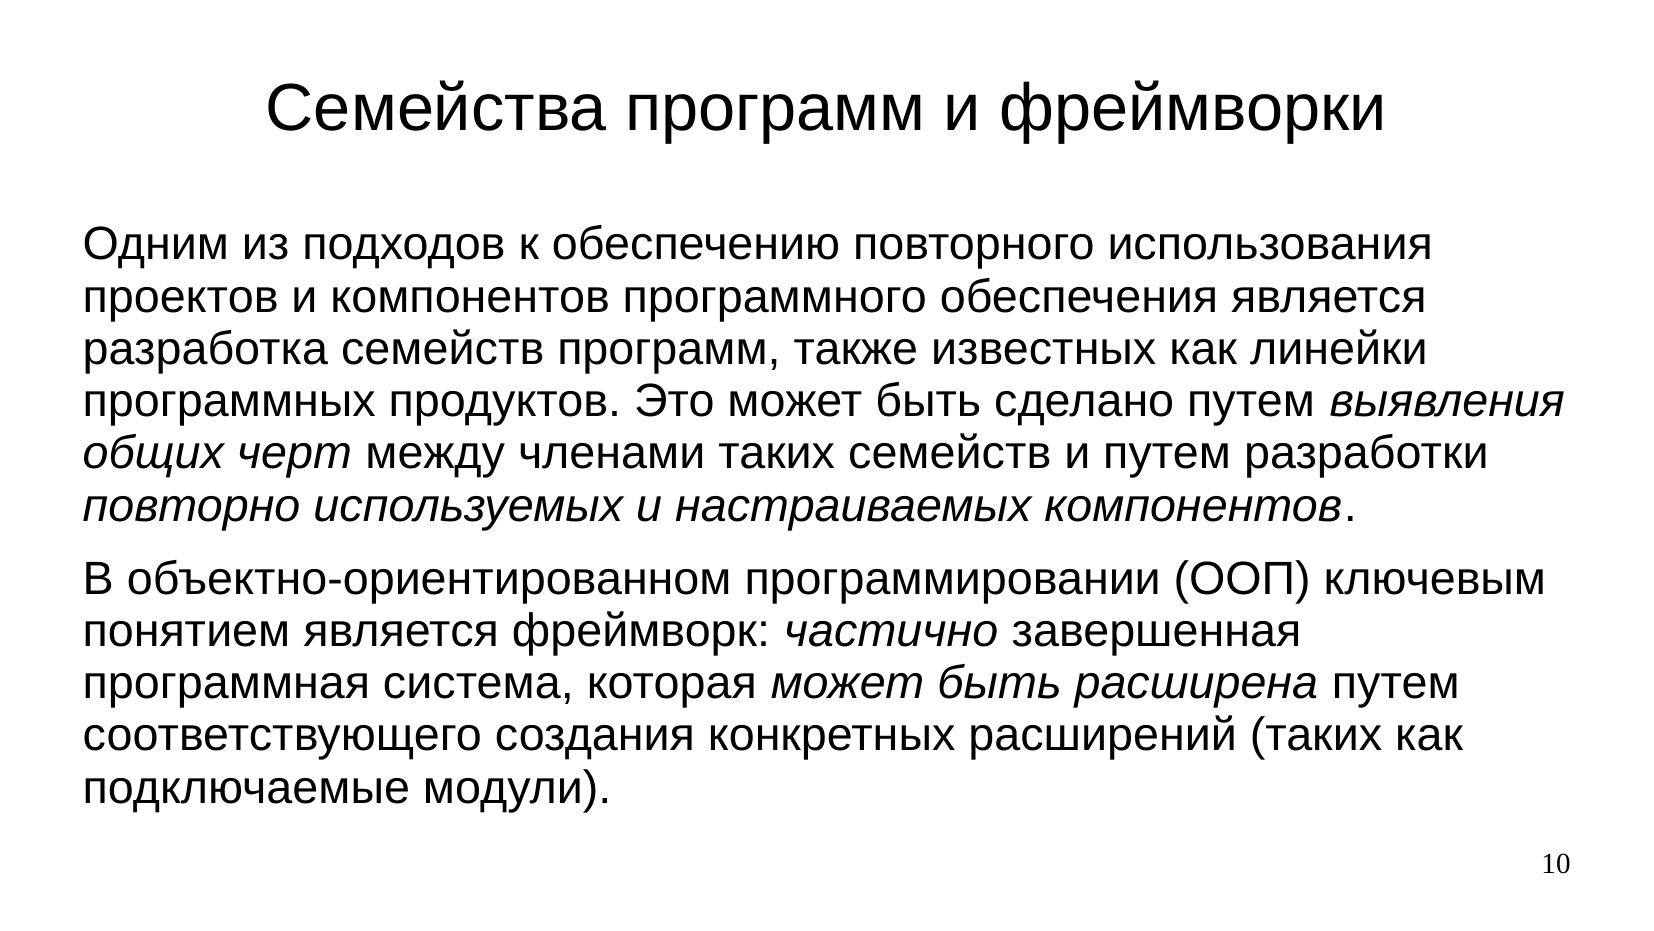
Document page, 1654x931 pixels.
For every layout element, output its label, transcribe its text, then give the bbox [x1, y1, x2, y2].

title Семейства программ и фреймворки [82, 66, 1571, 148]
list Одним из подходов к обеспечению повторного использования проектов и компонентов программного обеспечения является разработка семейств программ, также известных как линейки программных продуктов. Это может быть сделано путем выявления общих черт между членами таких семейств и путем разработки повторно используемых и настраиваемых компонентов. В объектно-ориентированном программировании (OOП) ключевым понятием является фреймворк: частично завершенная программная система, которая может быть расширена путем соответствующего создания конкретных расширений (таких как подключаемые модули). [82, 217, 1571, 857]
